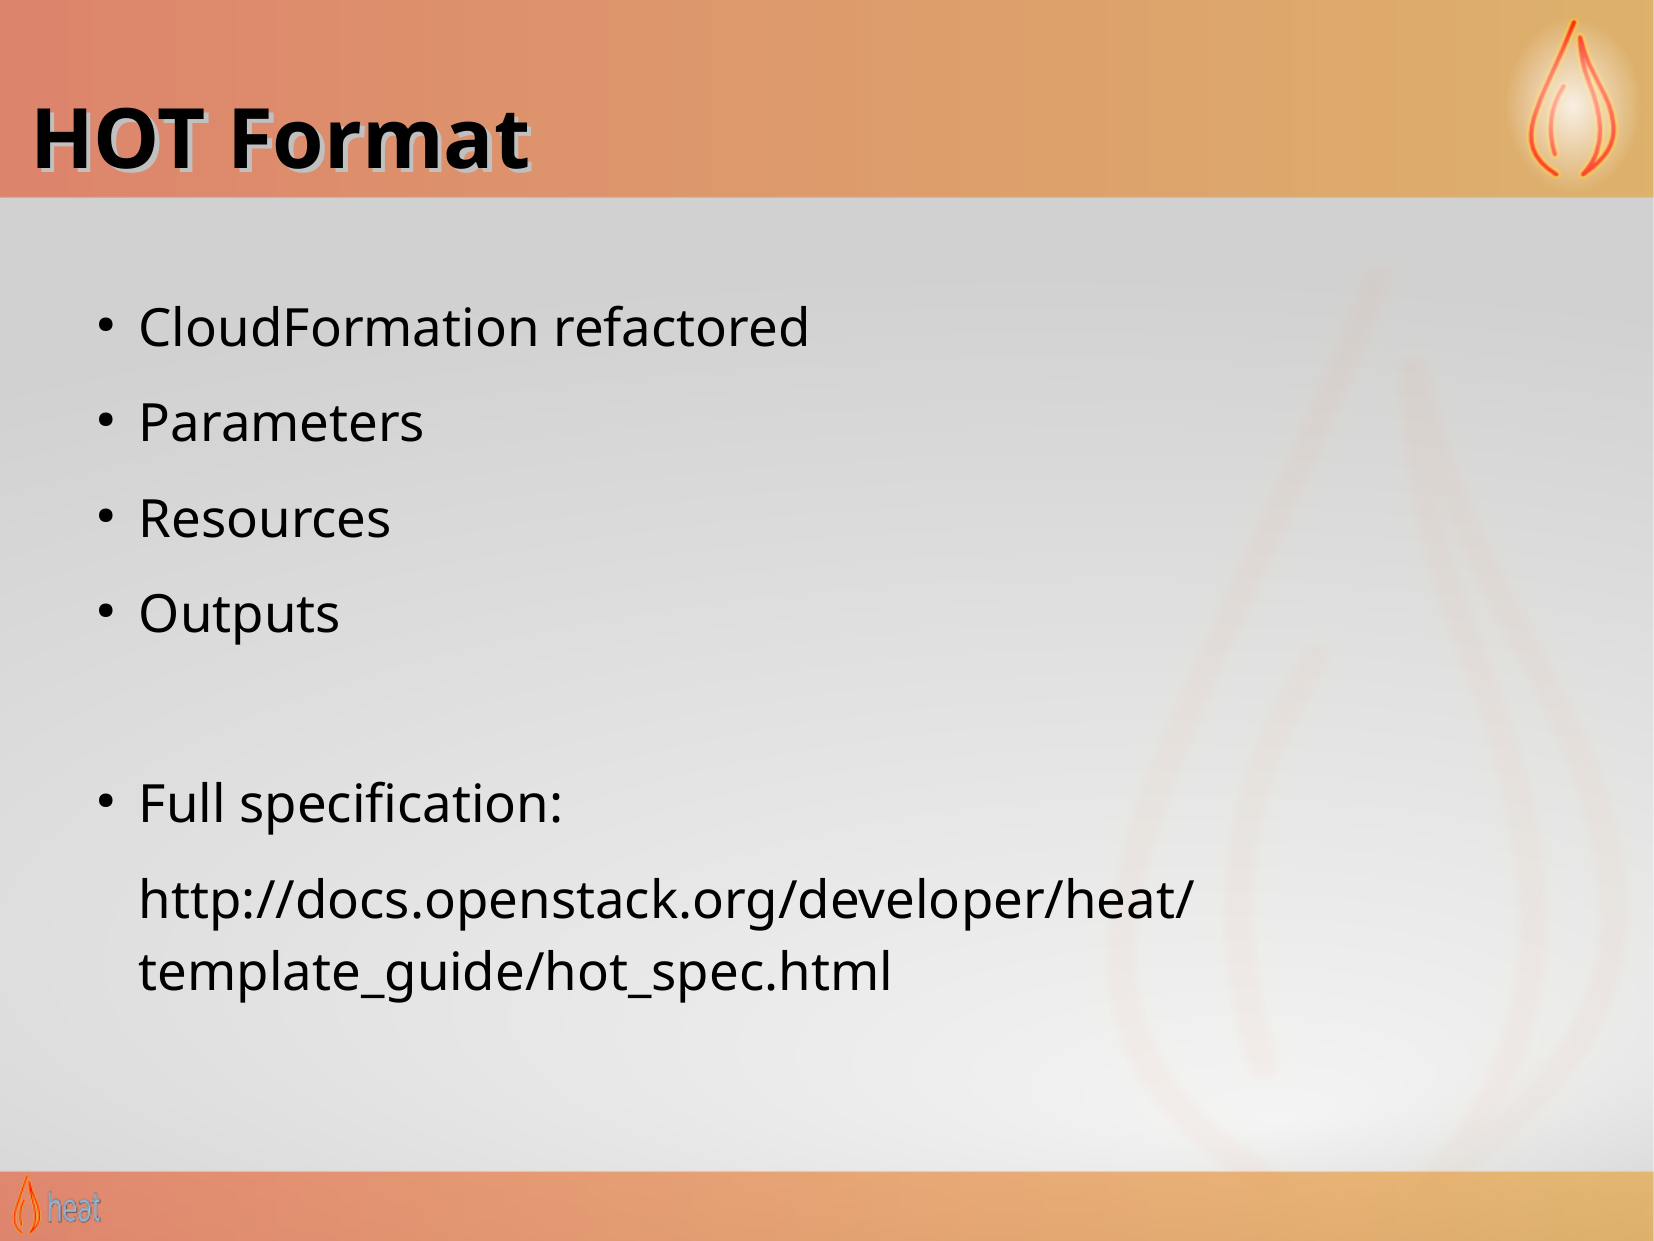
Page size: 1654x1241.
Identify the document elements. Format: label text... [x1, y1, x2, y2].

list CloudFormation refactored Parameters Resources Outputs Full specification: http://docs.openstack.org/developer/heat/template_guide/hot_spec.html [82, 290, 1538, 1010]
title HOT Format [30, 23, 1606, 249]
picture [0, 0, 1654, 1241]
